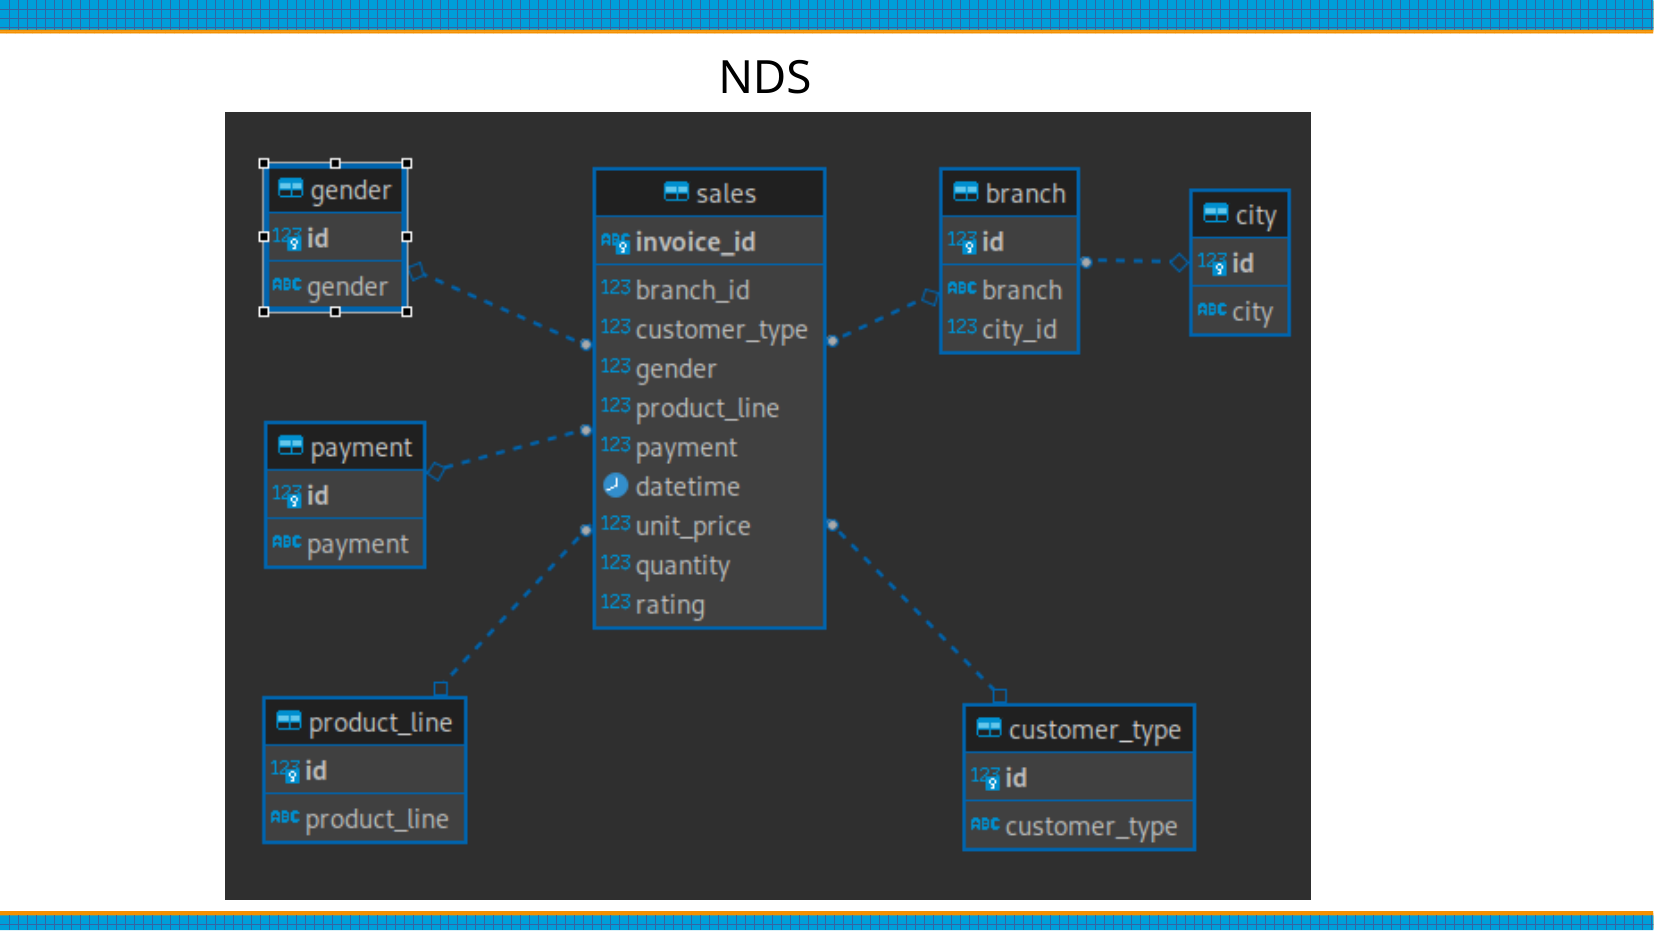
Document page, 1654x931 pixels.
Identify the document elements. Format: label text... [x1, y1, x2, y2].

text_box NDS [712, 38, 938, 113]
picture [225, 112, 1311, 901]
